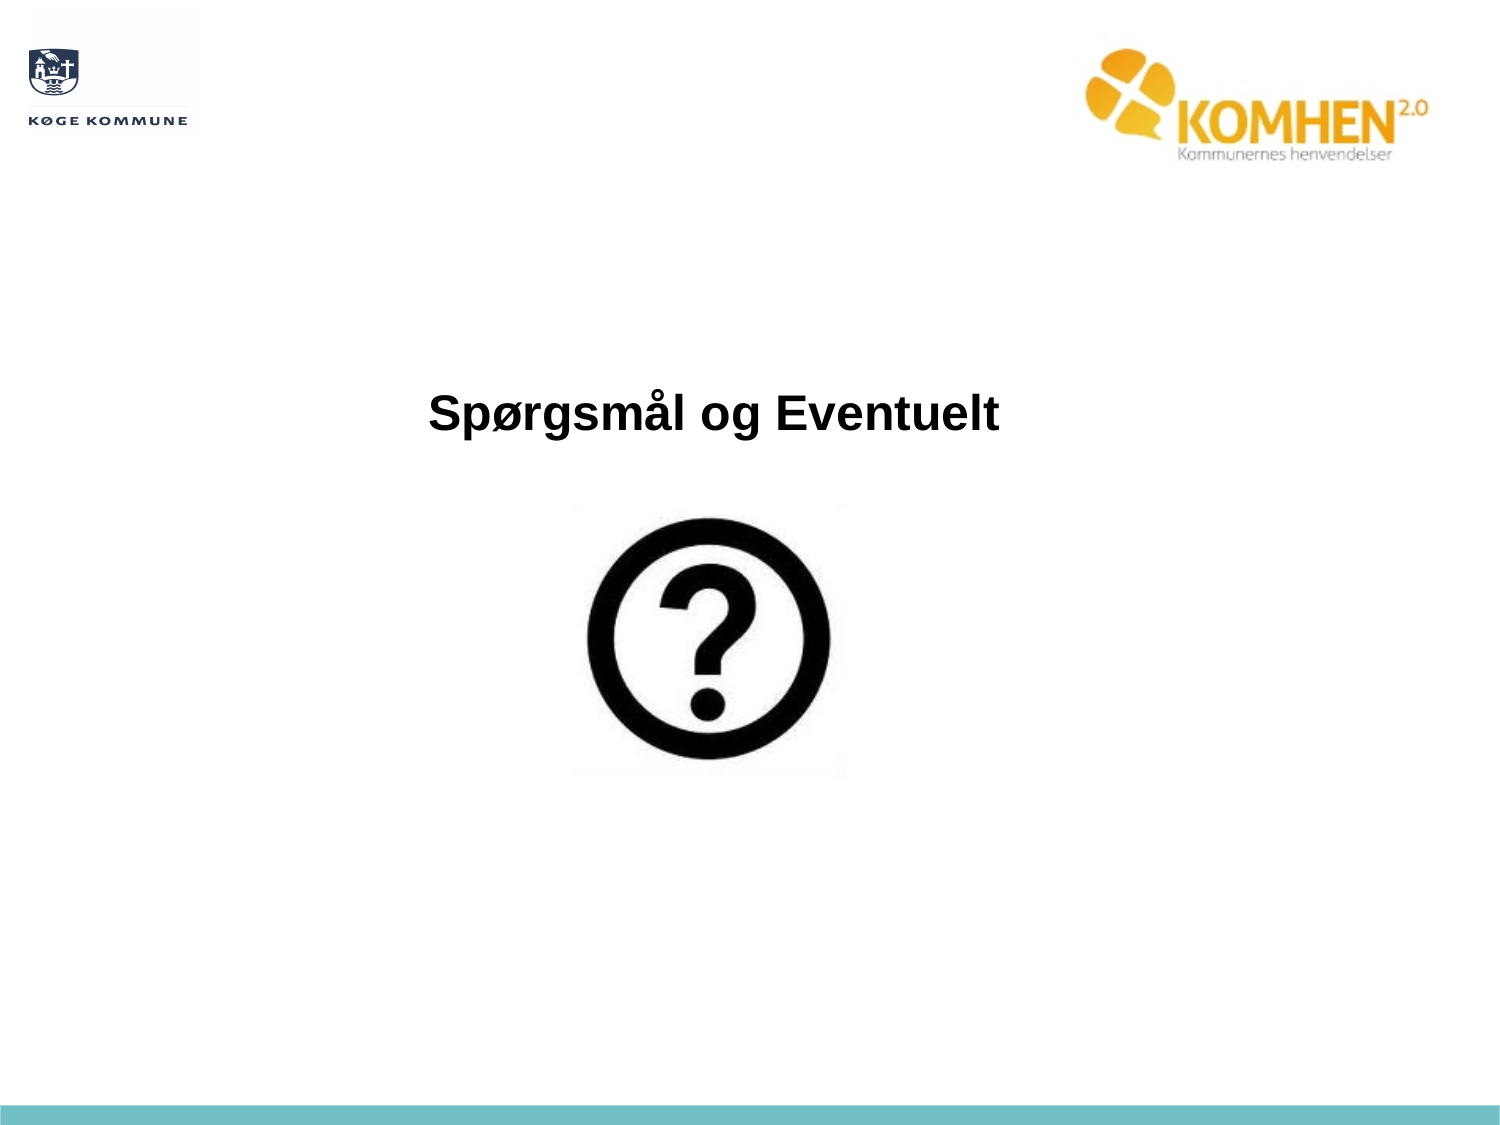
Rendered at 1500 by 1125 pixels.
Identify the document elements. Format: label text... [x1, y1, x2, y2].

picture [572, 503, 847, 780]
picture [1069, 30, 1440, 186]
text_box Spørgsmål og Eventuelt [147, 373, 1282, 449]
text_box [0, 1105, 1500, 1125]
picture [29, 5, 202, 136]
